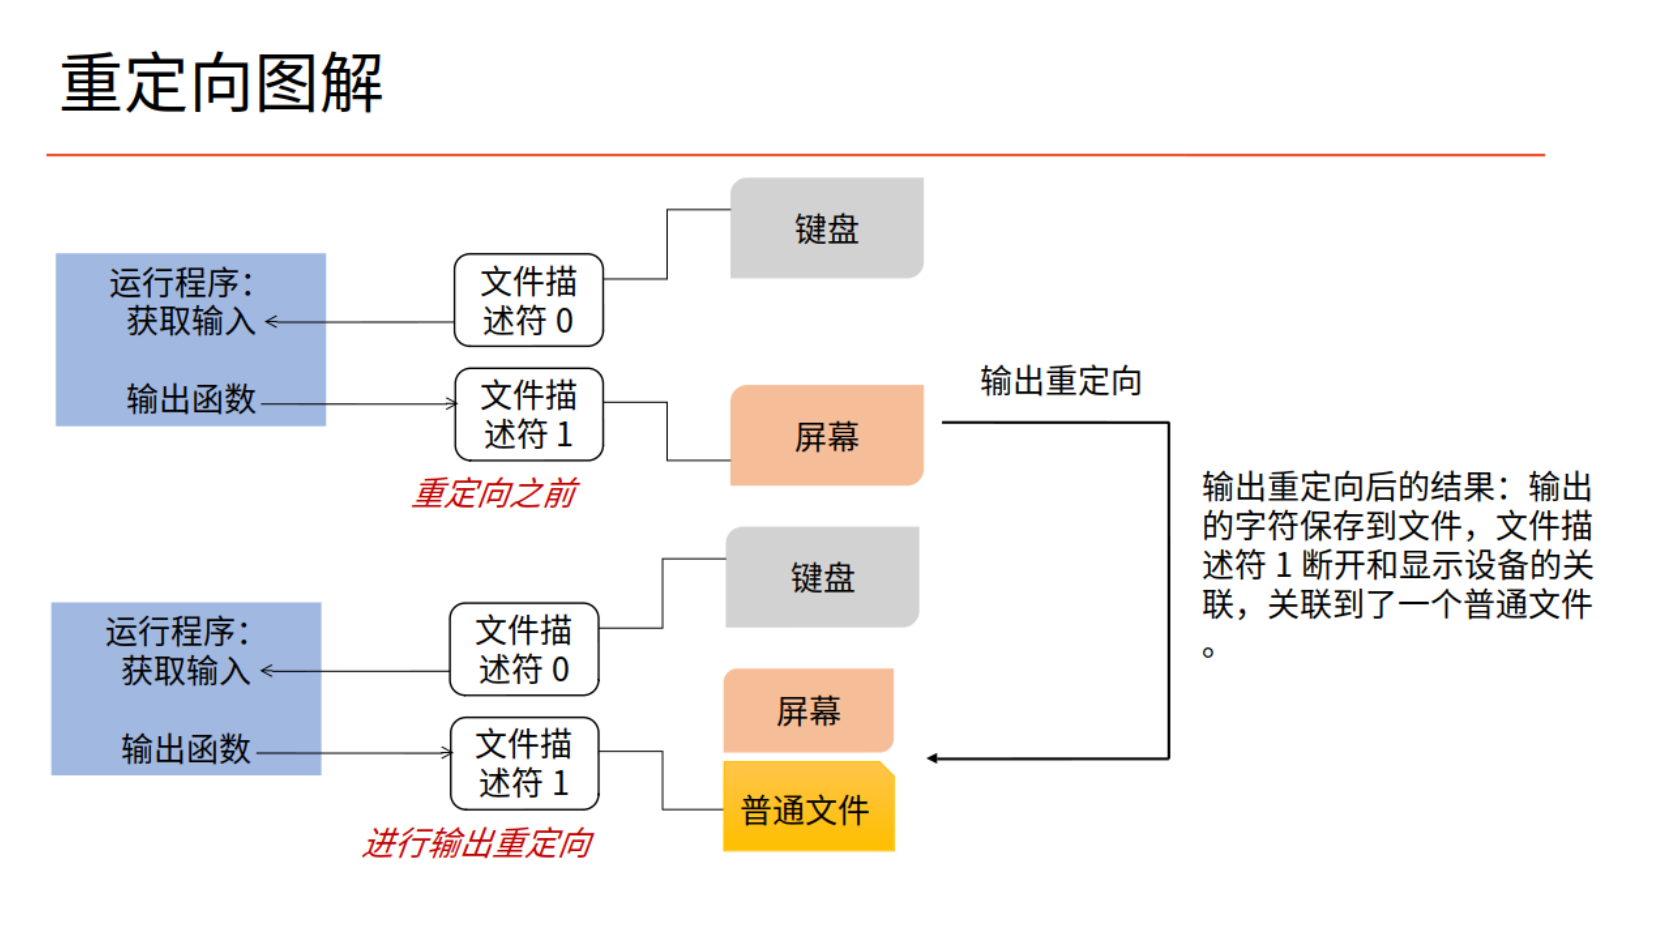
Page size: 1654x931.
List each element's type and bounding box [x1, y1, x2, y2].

picture [27, 35, 1630, 880]
